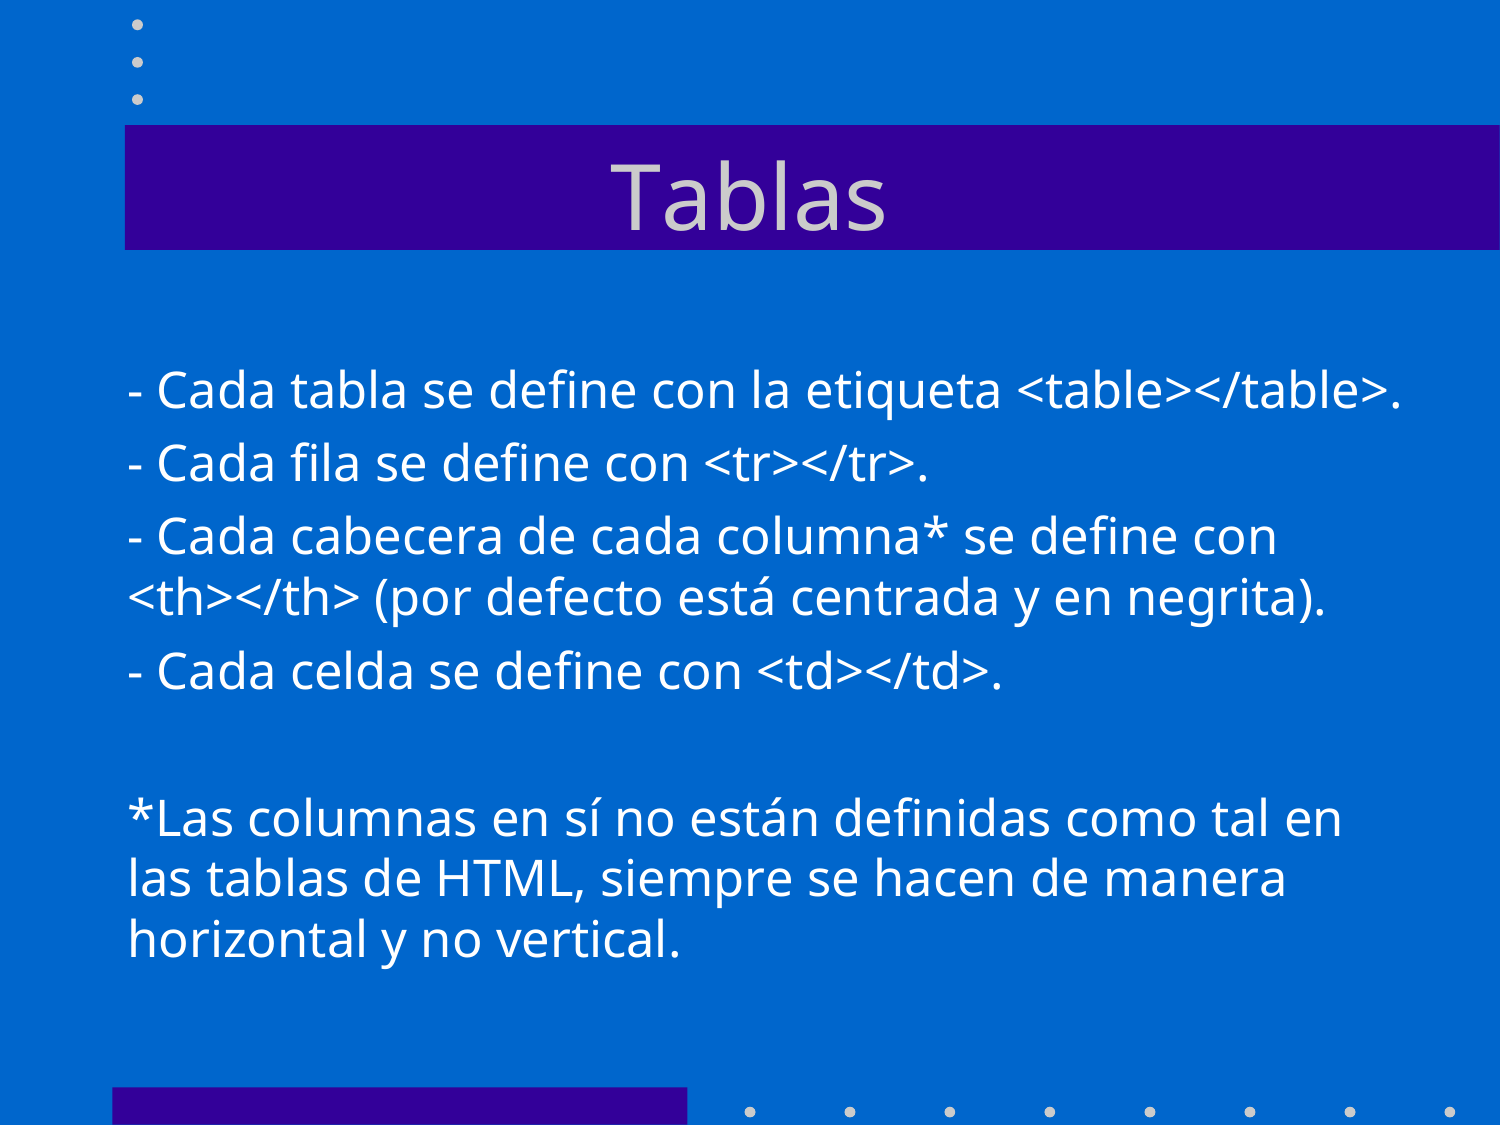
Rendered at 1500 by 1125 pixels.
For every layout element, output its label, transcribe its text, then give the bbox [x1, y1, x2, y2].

title Tablas [112, 99, 1388, 288]
list - Cada tabla se define con la etiqueta <table></table>. - Cada fila se define con <tr></tr>. - Cada cabecera de cada columna* se define con <th></th> (por defecto está centrada y en negrita). - Cada celda se define con <td></td>. *Las columnas en sí no están definidas como tal en las tablas de HTML, siempre se hacen de manera horizontal y no vertical. [112, 350, 1425, 1026]
